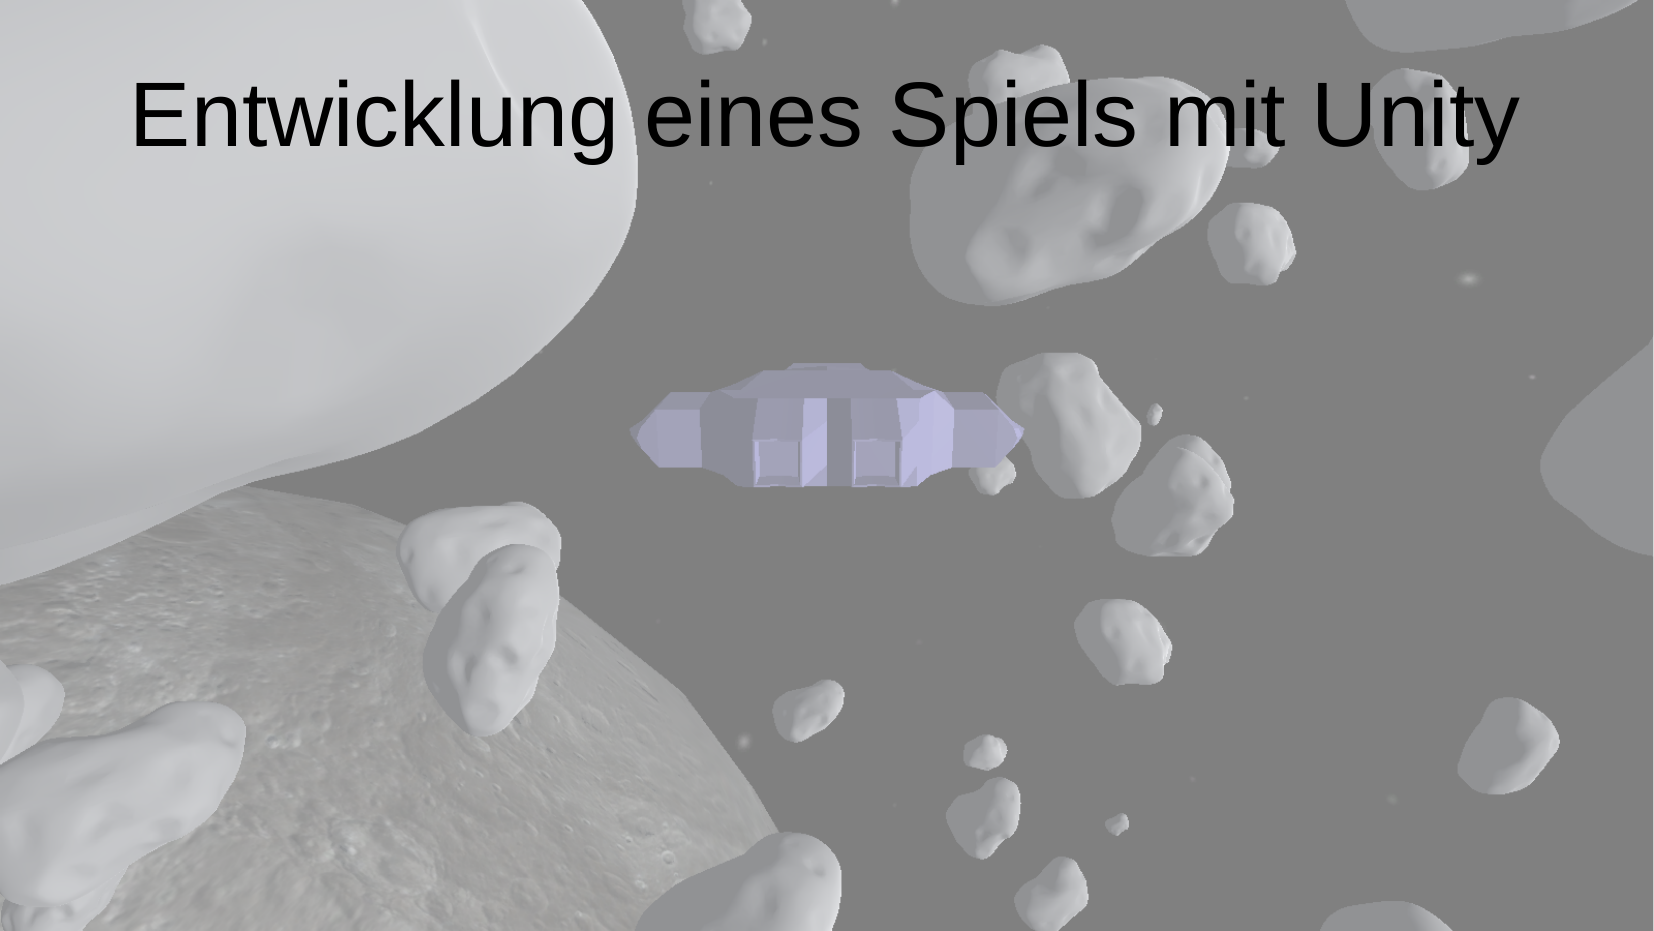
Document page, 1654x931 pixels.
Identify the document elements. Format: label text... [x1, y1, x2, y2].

title Entwicklung eines Spiels mit Unity [82, 37, 1571, 193]
picture [0, 0, 1654, 931]
